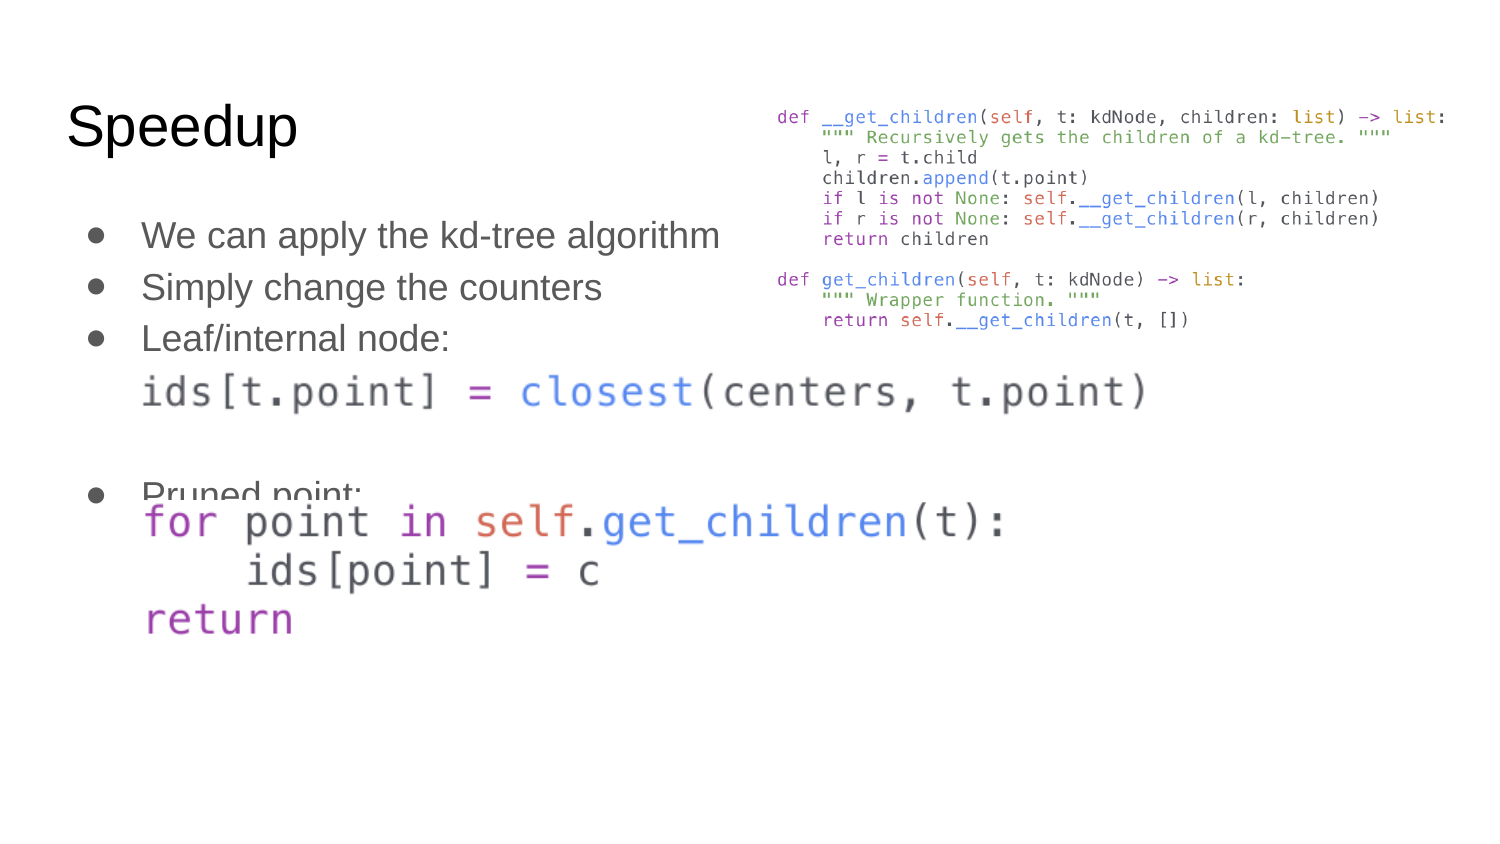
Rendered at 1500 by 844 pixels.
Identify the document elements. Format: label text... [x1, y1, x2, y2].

title Speedup [51, 72, 1449, 167]
picture [139, 500, 1015, 646]
list We can apply the kd-tree algorithm Simply change the counters Leaf/internal node: D Pruned point: [51, 189, 1449, 750]
picture [139, 361, 1153, 430]
picture [774, 103, 1449, 337]
